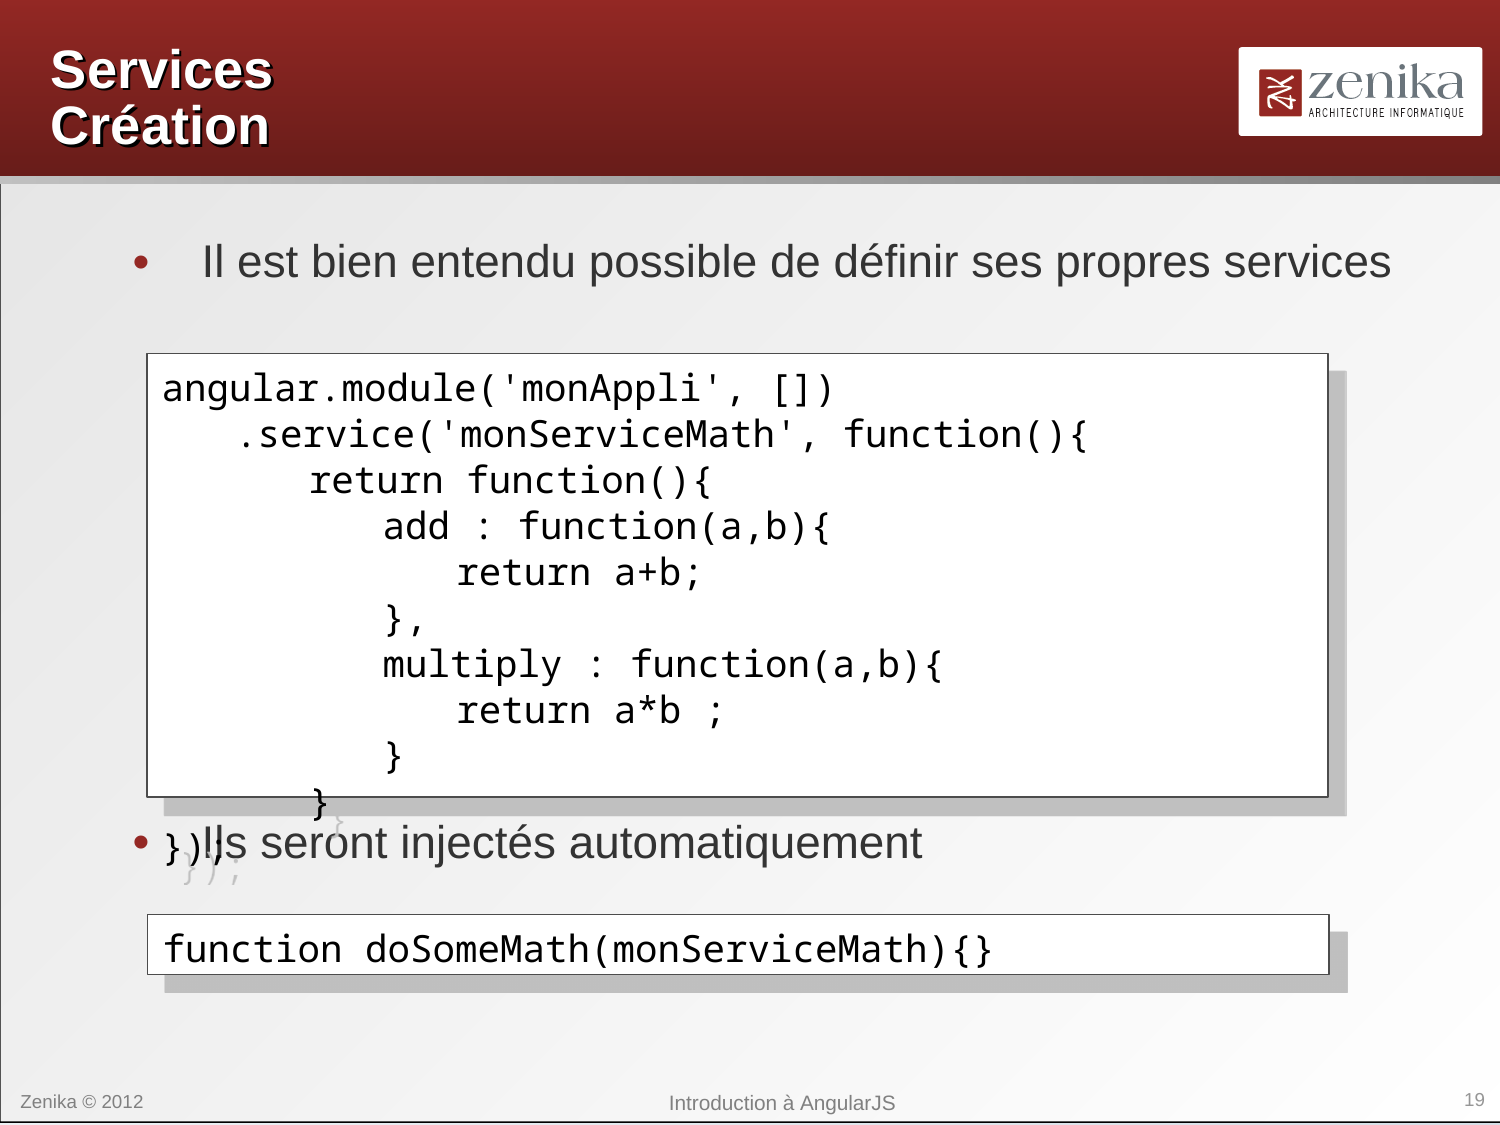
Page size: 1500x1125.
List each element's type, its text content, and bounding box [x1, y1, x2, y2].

title Services Création [50, 15, 1206, 180]
picture [1257, 58, 1464, 125]
list Il est bien entendu possible de définir ses propres services Ils seront injectés automatiquement [62, 236, 1447, 1065]
text_box angular.module('monAppli', []) .service('monServiceMath', function(){ return function(){ add : function(a,b){ return a+b; }, multiply : function(a,b){ return a*b ; } } }); [146, 353, 1329, 798]
text_box function doSomeMath(monServiceMath){} [147, 914, 1329, 975]
